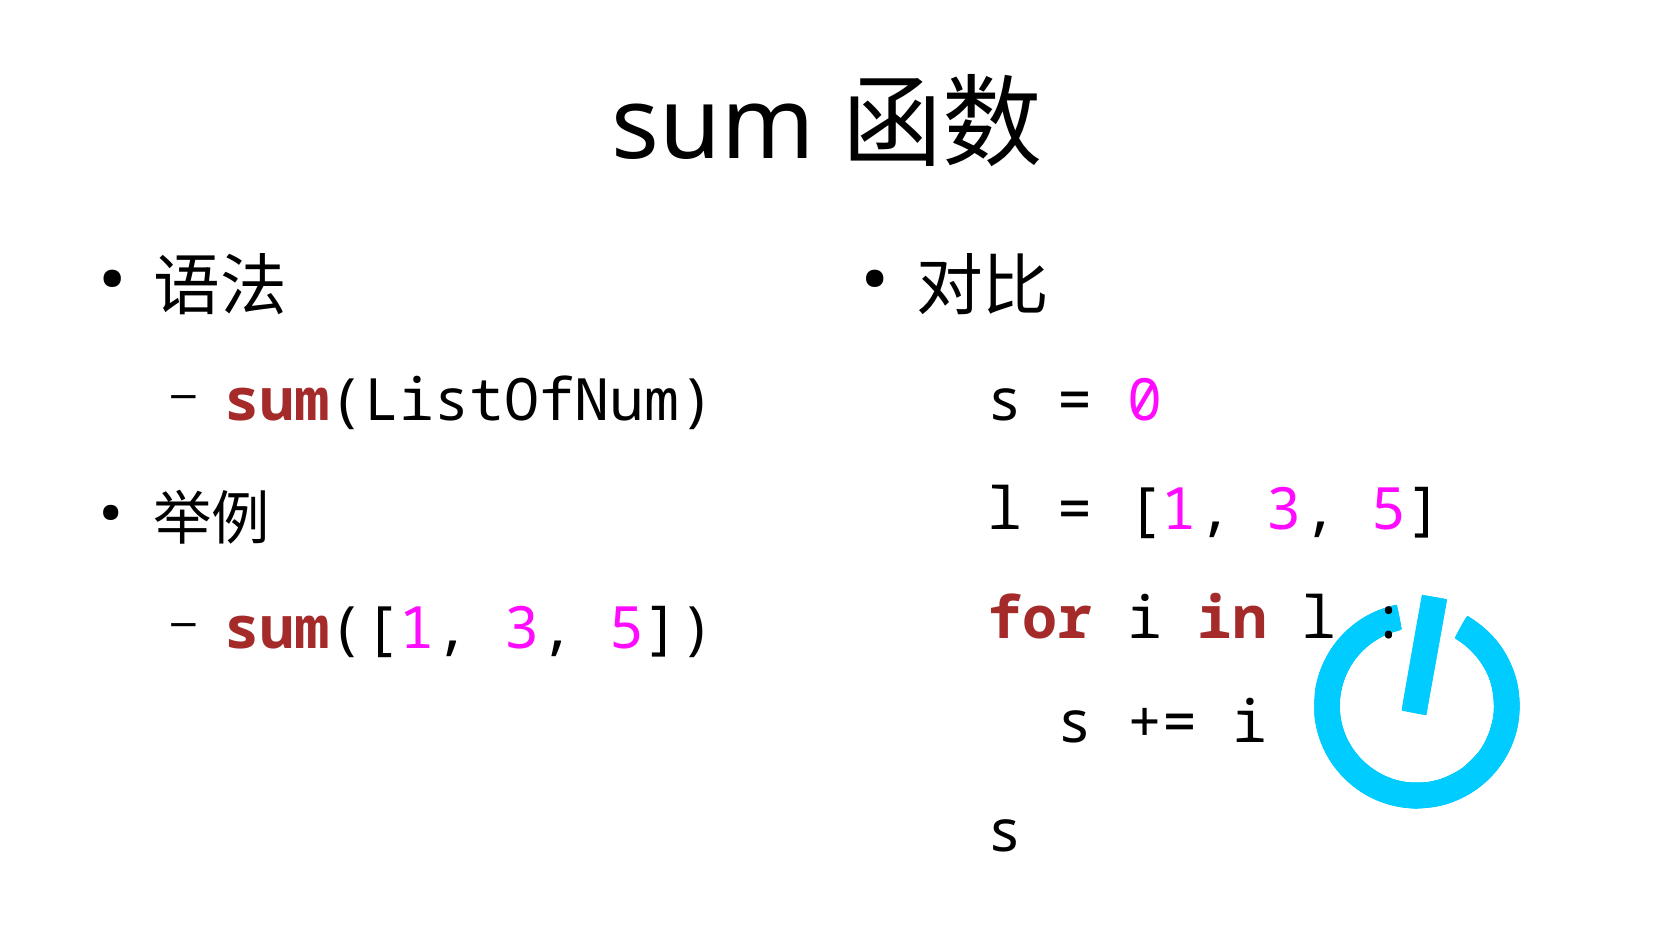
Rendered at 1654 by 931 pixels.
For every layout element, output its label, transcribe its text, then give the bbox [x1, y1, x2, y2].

list 语法 sum(ListOfNum) 举例 sum([1, 3, 5]) [82, 217, 809, 758]
list 对比 s = 0 l = [1, 3, 5] for i in l : s += i s [845, 217, 1572, 898]
title sum函数 [82, 37, 1571, 193]
